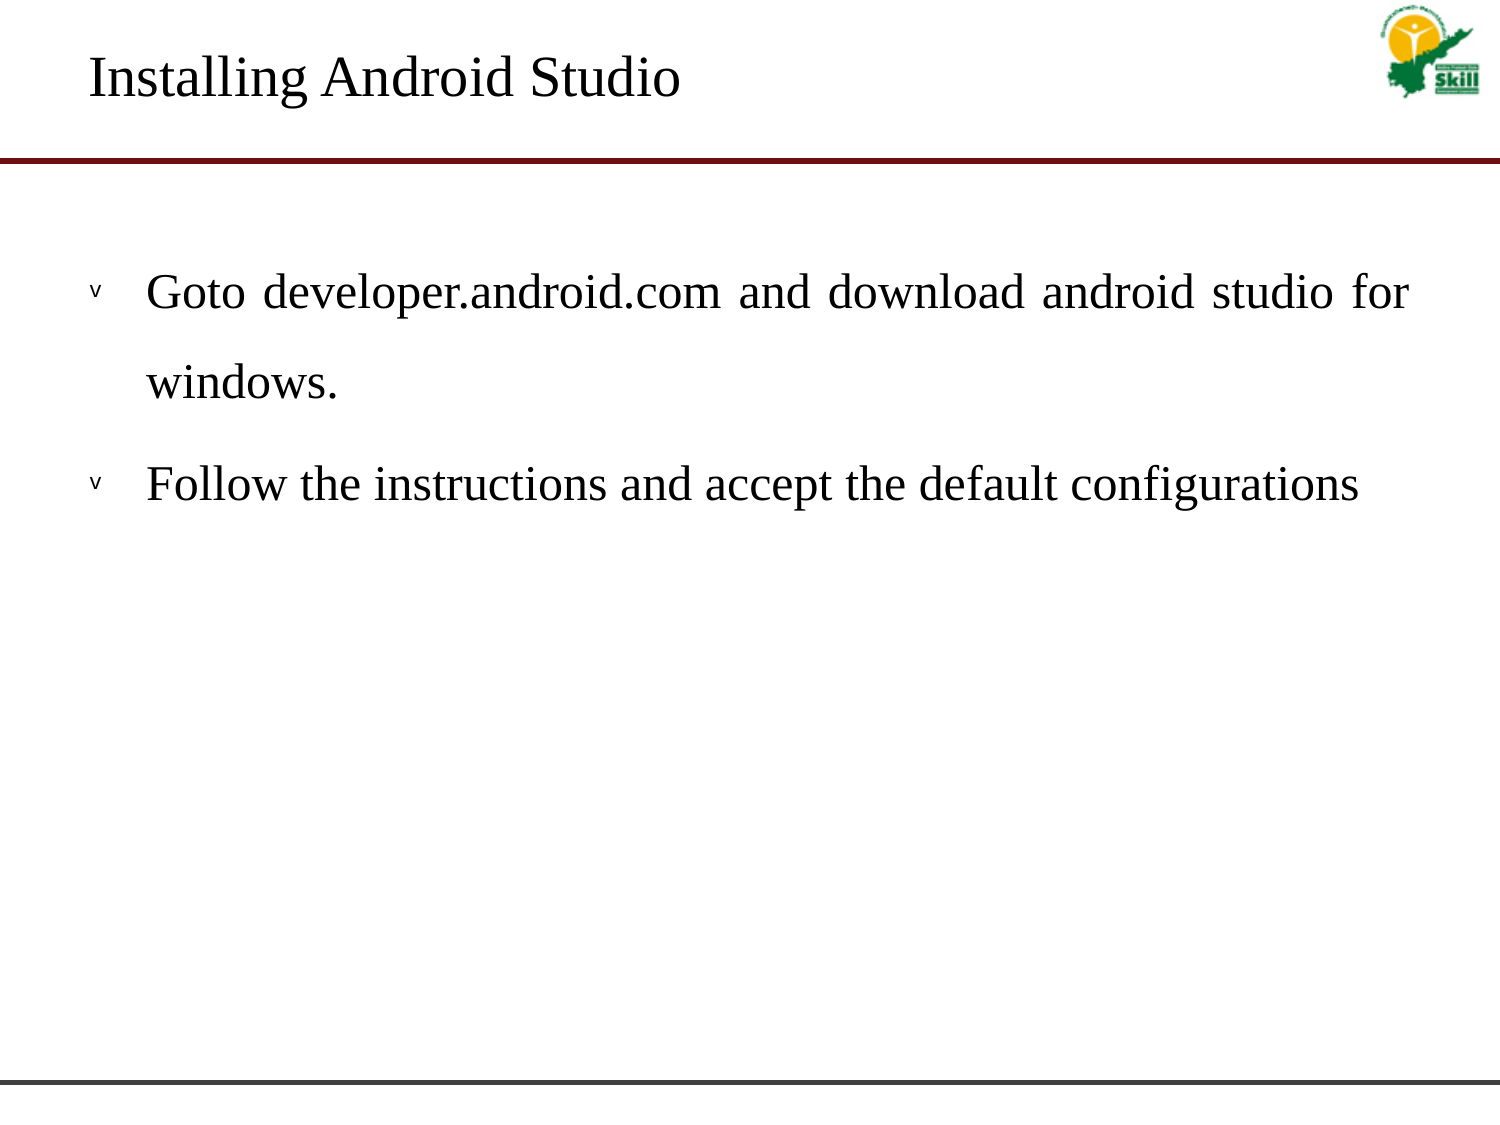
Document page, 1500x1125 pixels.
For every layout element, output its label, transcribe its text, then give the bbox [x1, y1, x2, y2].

picture [1376, 0, 1483, 110]
list Goto developer.android.com and download android studio for windows. Follow the instructions and accept the default configurations [75, 149, 1425, 900]
title Installing Android Studio [73, 30, 1424, 173]
